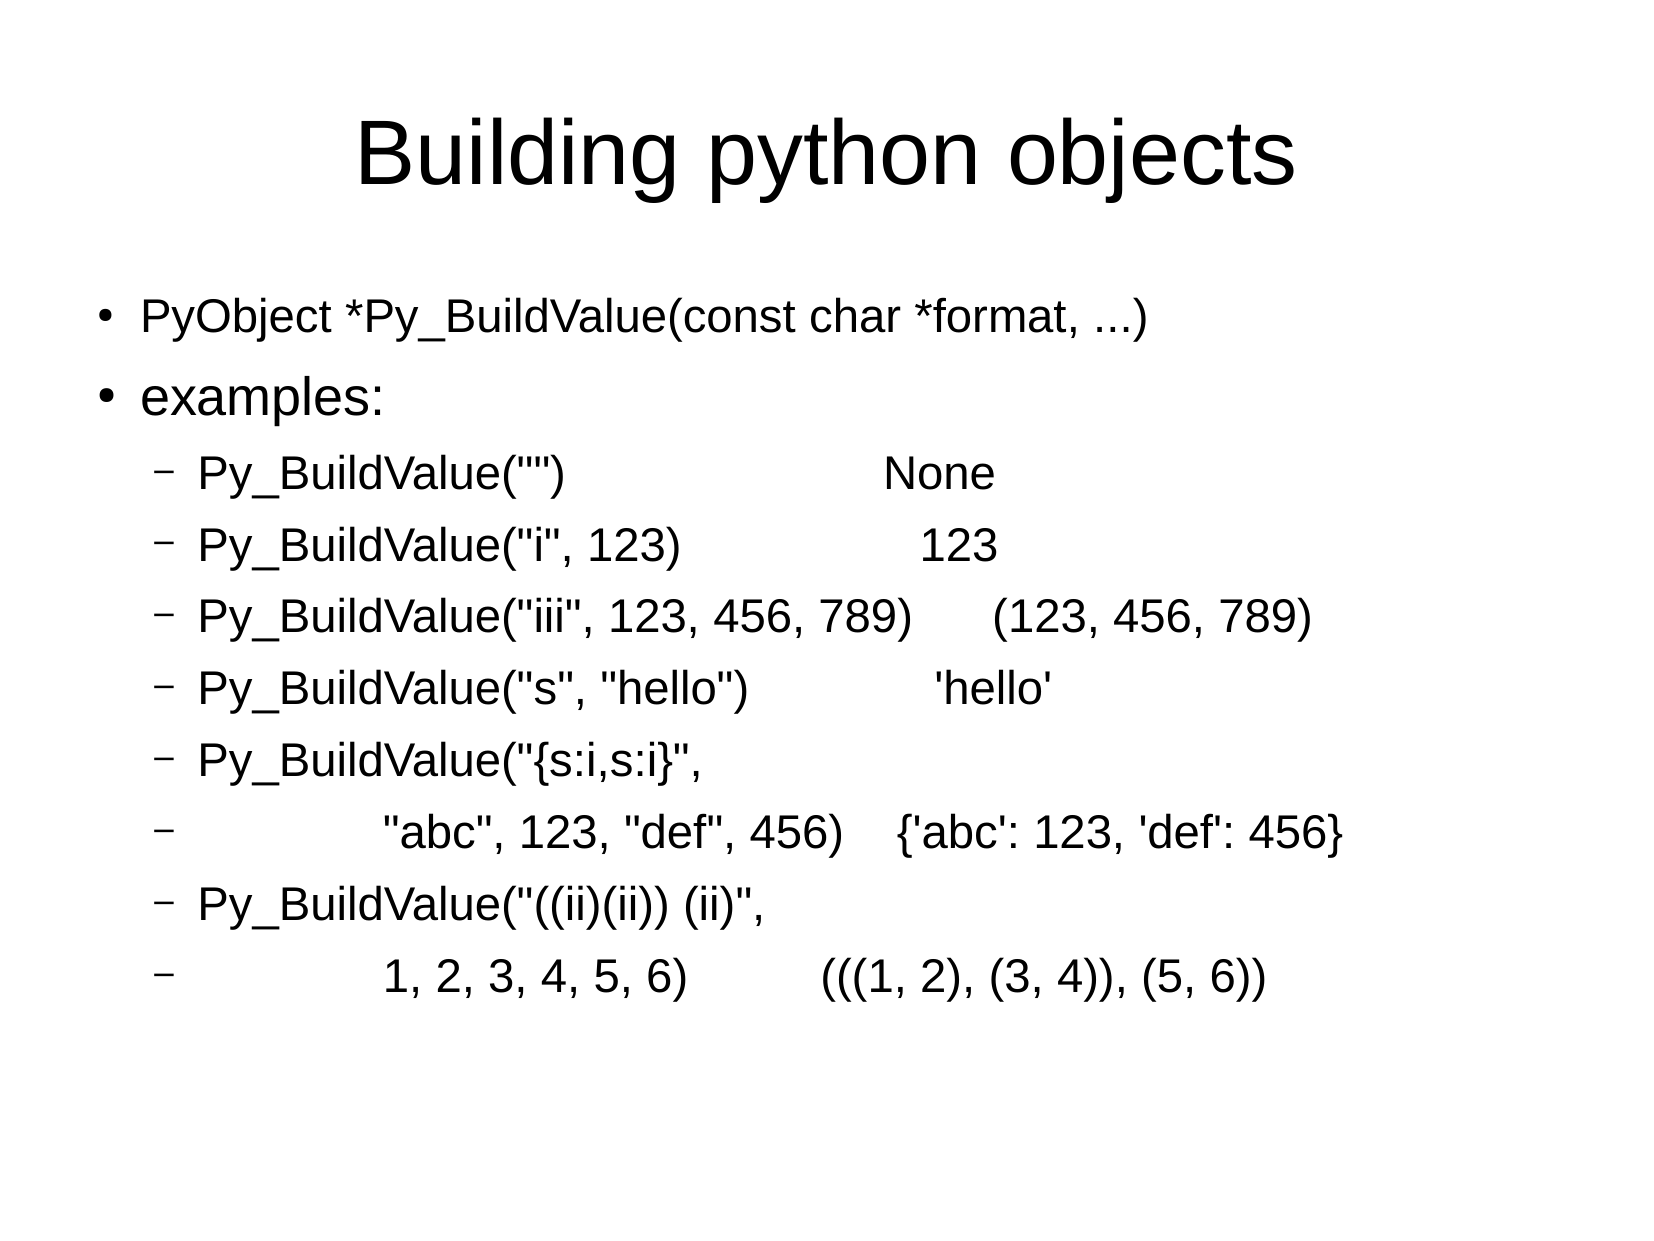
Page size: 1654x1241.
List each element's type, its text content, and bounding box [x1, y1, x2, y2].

list PyObject *Py_BuildValue(const char *format, ...) examples: Py_BuildValue("") None Py_BuildValue("i", 123) 123 Py_BuildValue("iii", 123, 456, 789) (123, 456, 789) Py_BuildValue("s", "hello") 'hello' Py_BuildValue("{s:i,s:i}", "abc", 123, "def", 456) {'abc': 123, 'def': 456} Py_BuildValue("((ii)(ii)) (ii)", 1, 2, 3, 4, 5, 6) (((1, 2), (3, 4)), (5, 6)) [82, 290, 1571, 1010]
title Building python objects [82, 49, 1571, 257]
